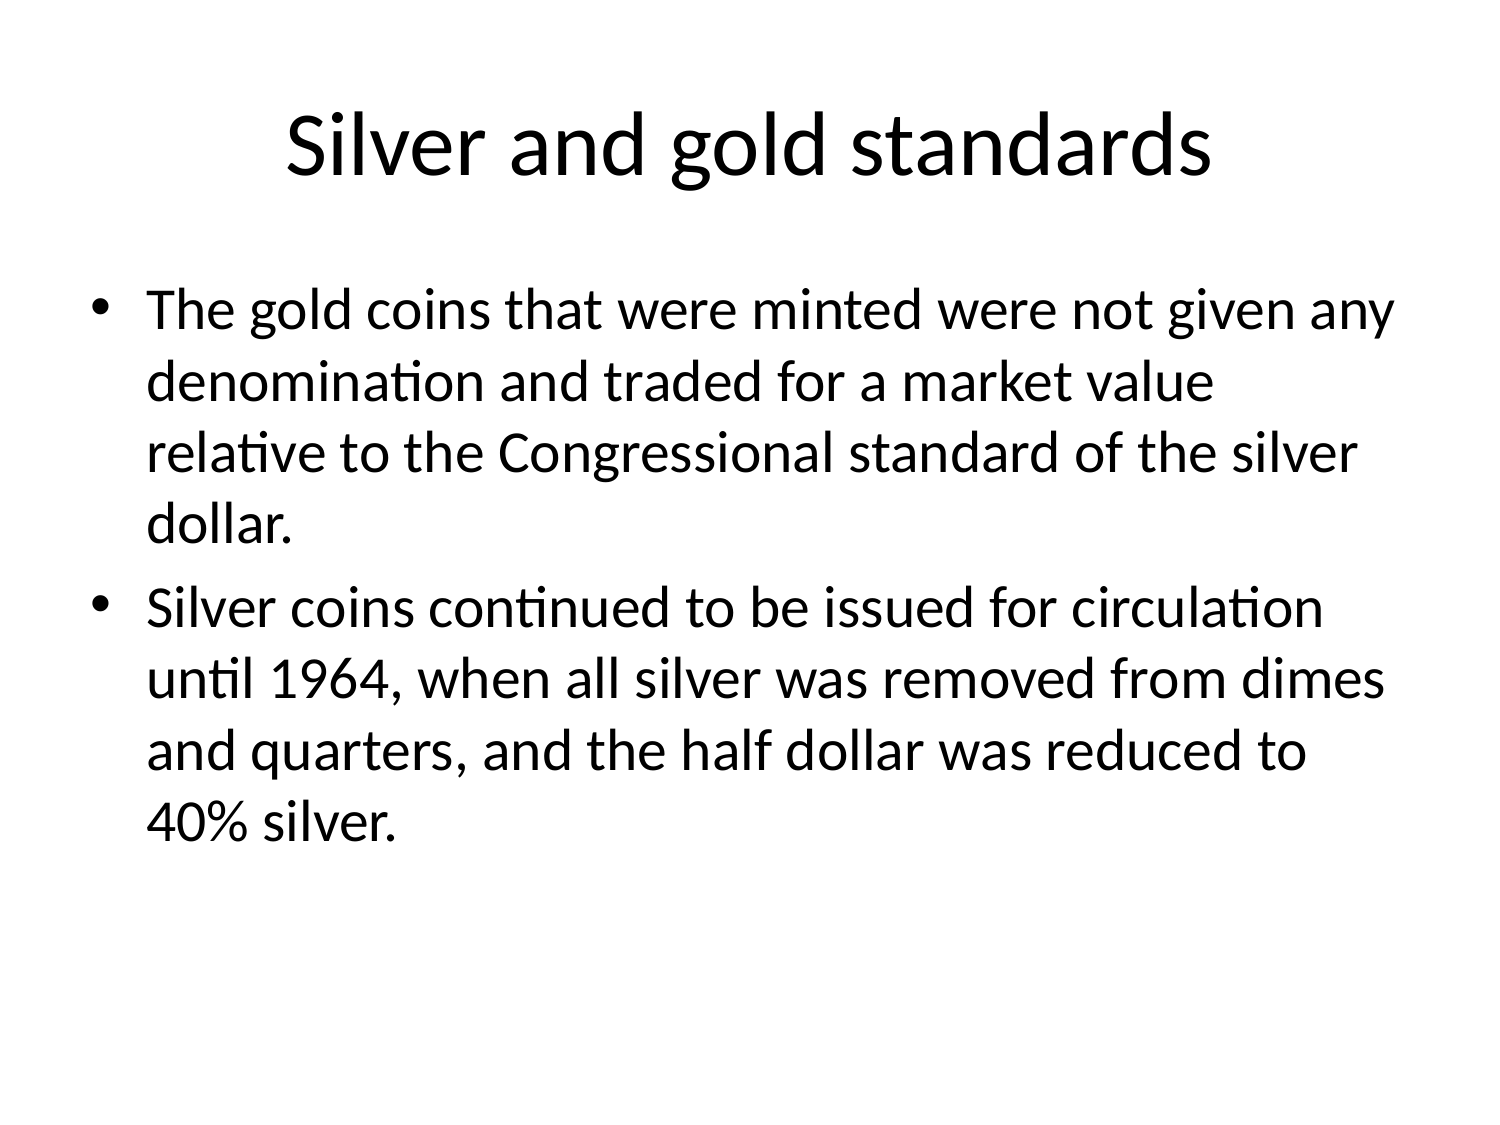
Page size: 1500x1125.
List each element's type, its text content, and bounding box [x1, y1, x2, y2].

list The gold coins that were minted were not given any denomination and traded for a market value relative to the Congressional standard of the silver dollar. Silver coins continued to be issued for circulation until 1964, when all silver was removed from dimes and quarters, and the half dollar was reduced to 40% silver. [75, 262, 1425, 1005]
title Silver and gold standards [75, 45, 1425, 233]
